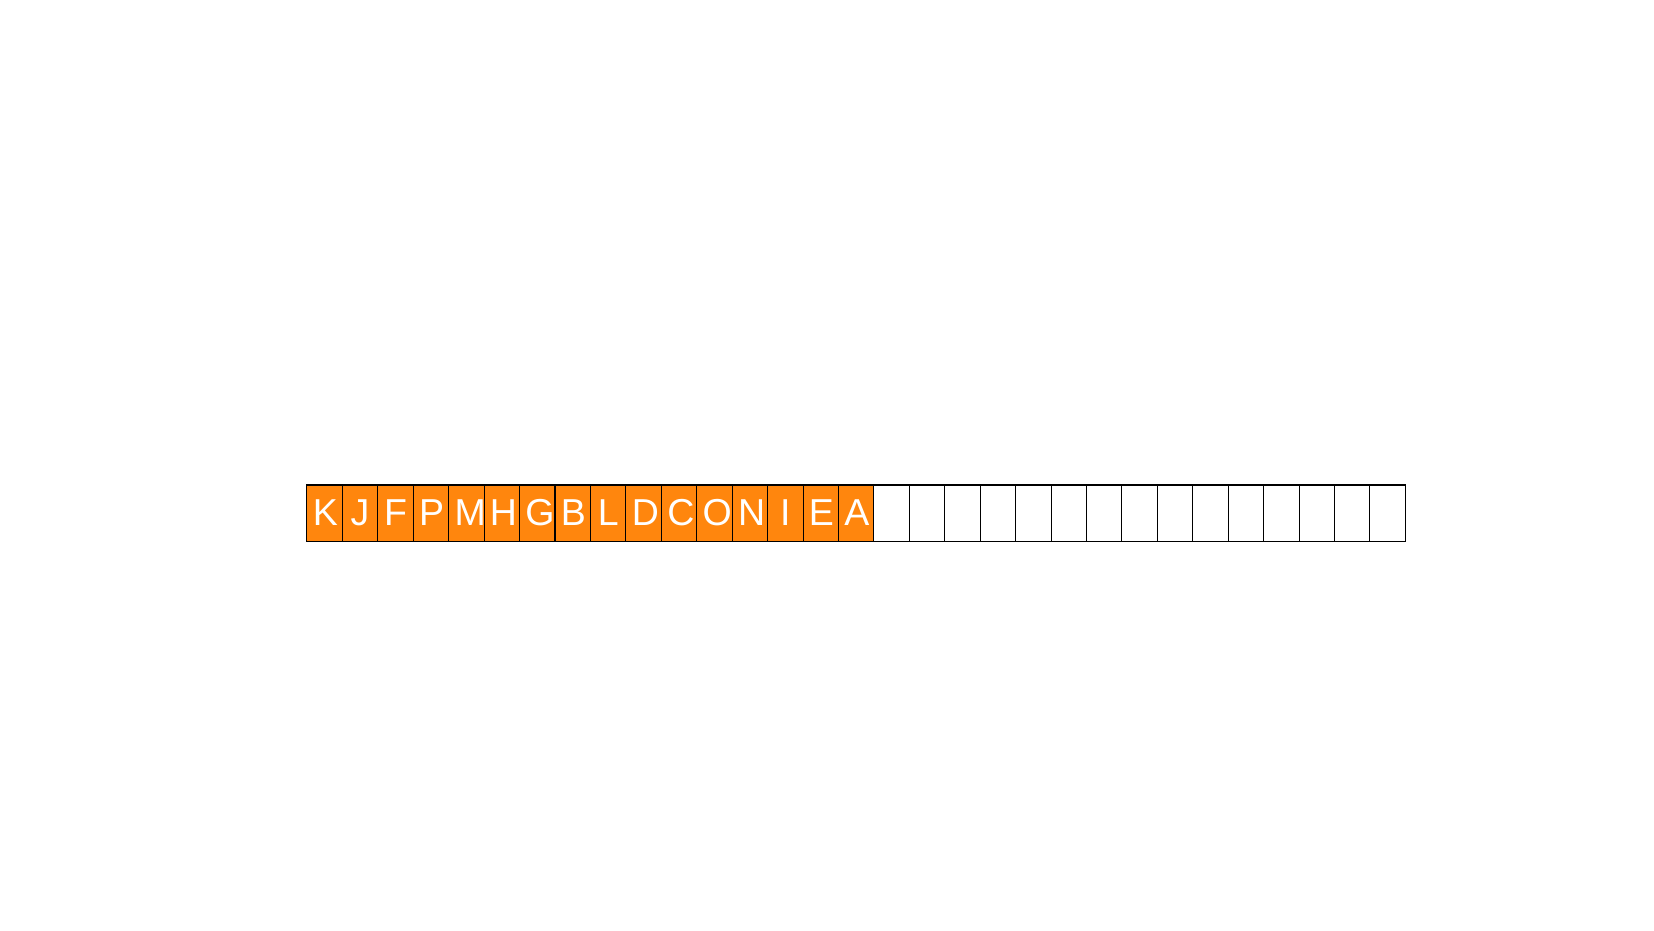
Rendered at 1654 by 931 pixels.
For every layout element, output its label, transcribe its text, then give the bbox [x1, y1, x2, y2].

table_header [874, 486, 909, 541]
table_header L [591, 486, 625, 541]
table_header [1122, 486, 1157, 541]
table_header [1264, 486, 1299, 541]
table_header H [485, 486, 519, 541]
table_header B [556, 486, 590, 541]
table_header I [768, 486, 803, 541]
table_header E [804, 486, 838, 541]
table_header D [626, 486, 661, 541]
table_header [910, 486, 944, 541]
table_header K [307, 486, 342, 541]
table_header [1158, 486, 1192, 541]
table_header [1335, 486, 1369, 541]
table_header [1229, 486, 1263, 541]
table_header [981, 486, 1015, 541]
table_header P [414, 486, 448, 541]
table_header F [378, 486, 413, 541]
table_header O [697, 486, 732, 541]
table_header [1087, 486, 1121, 541]
table_header [1016, 486, 1051, 541]
table_header J [343, 486, 377, 541]
table_header G [520, 486, 554, 541]
table_header [1370, 486, 1405, 541]
table_header A [839, 486, 873, 541]
table_header C [662, 486, 696, 541]
table_header [945, 486, 980, 541]
table_header [1300, 486, 1334, 541]
table_header N [733, 486, 767, 541]
table_header [1052, 486, 1086, 541]
table_header [1193, 486, 1228, 541]
table_header M [449, 486, 484, 541]
